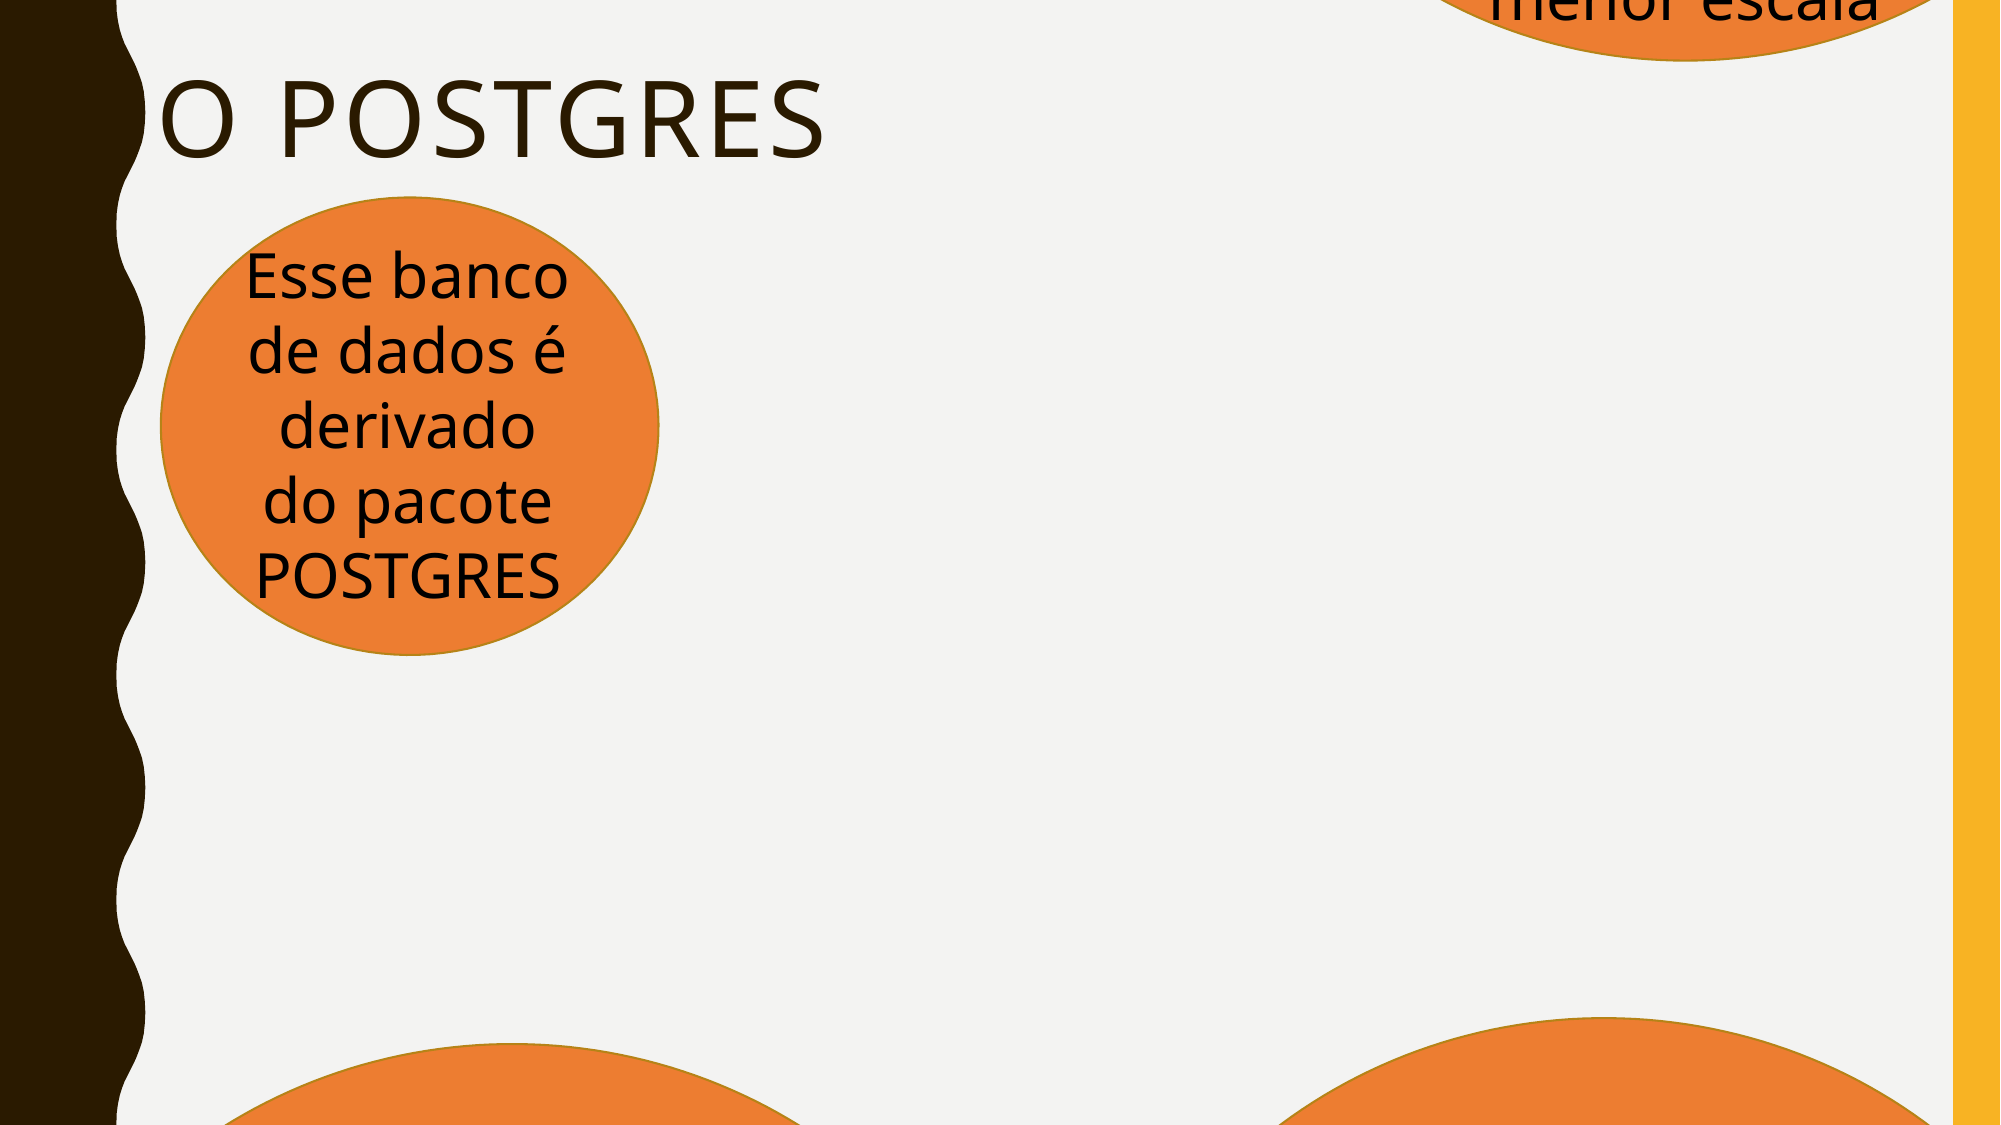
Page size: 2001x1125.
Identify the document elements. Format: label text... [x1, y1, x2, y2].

text_box [1629, 0, 1649, 16]
text_box [1804, 4, 1820, 16]
text_box o postgres [141, 57, 859, 211]
text_box [285, 211, 534, 228]
text_box [160, 273, 224, 579]
text_box [1442, 0, 1929, 61]
text_box [282, 623, 537, 655]
text_box Esse banco de dados é derivado do pacote POSTGRES [224, 228, 592, 623]
text_box [592, 270, 659, 582]
text_box [239, 1044, 785, 1117]
text_box [226, 1120, 234, 1125]
text_box [1280, 1018, 1929, 1125]
text_box [1855, 4, 1871, 16]
text_box esse banco de dados tbm tem inumeras interfaces nativas, podendo ser acessado por: odbc, jdbc, c, c++, php, perl, tcl, ecpg, python e ruby. [234, 1117, 811, 1125]
